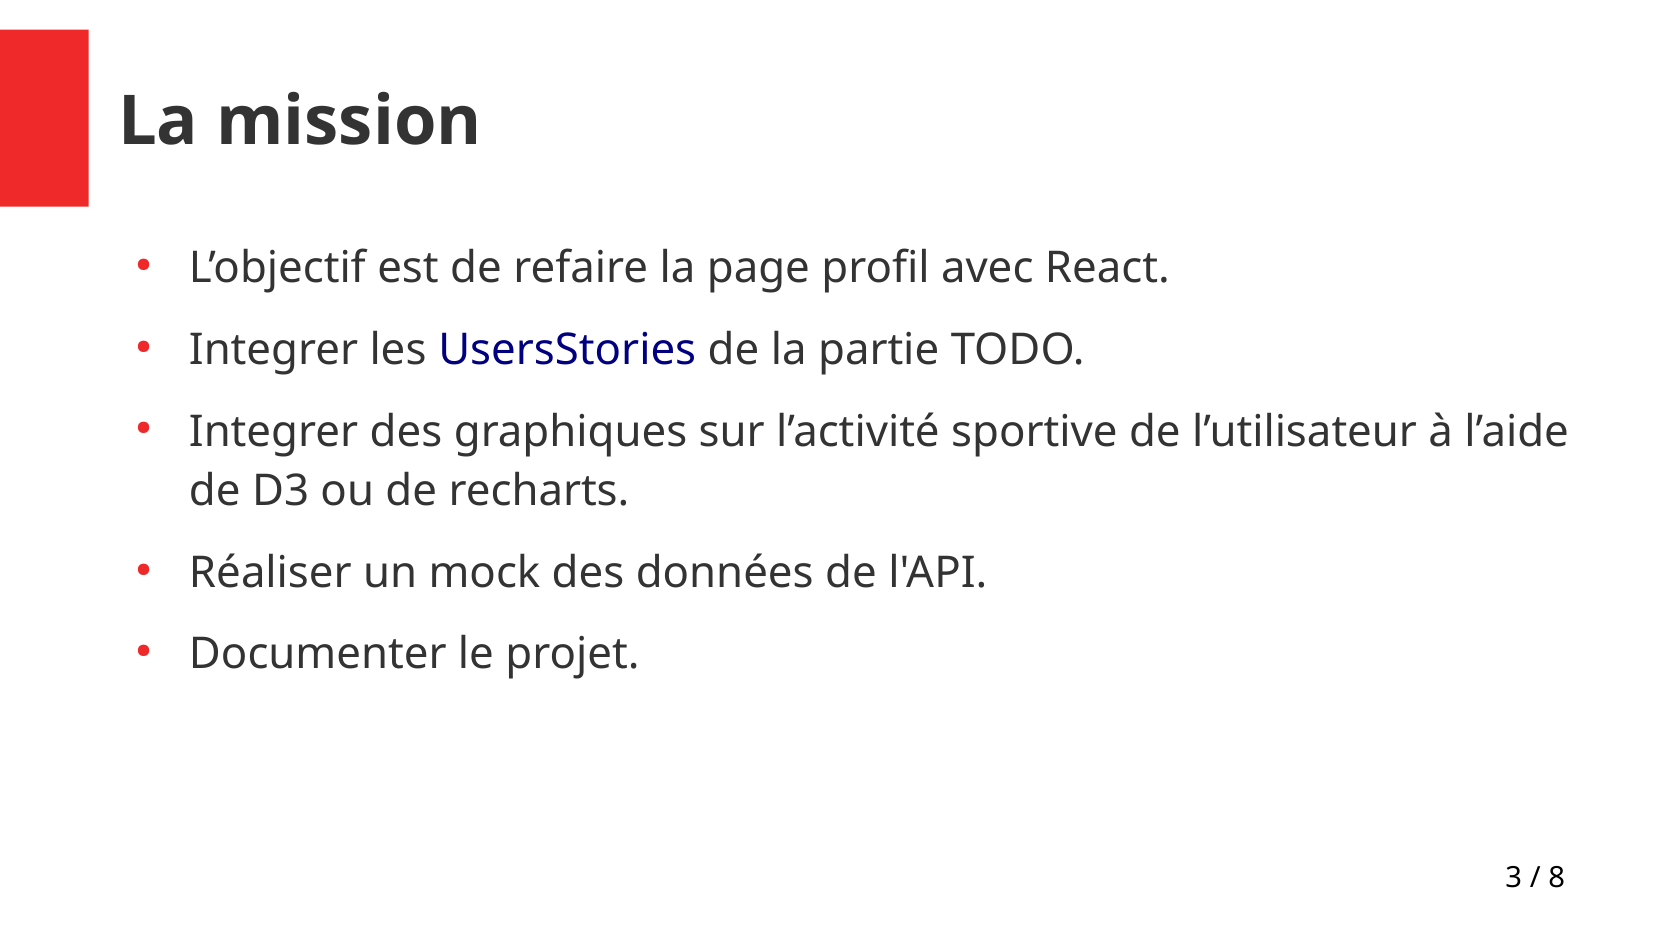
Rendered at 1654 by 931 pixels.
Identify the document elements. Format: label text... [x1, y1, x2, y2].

title La mission [118, 29, 1595, 207]
list L’objectif est de refaire la page profil avec React. Integrer les UsersStories de la partie TODO. Integrer des graphiques sur l’activité sportive de l’utilisateur à l’aide de D3 ou de recharts. Réaliser un mock des données de l'API. Documenter le projet. [118, 236, 1595, 798]
